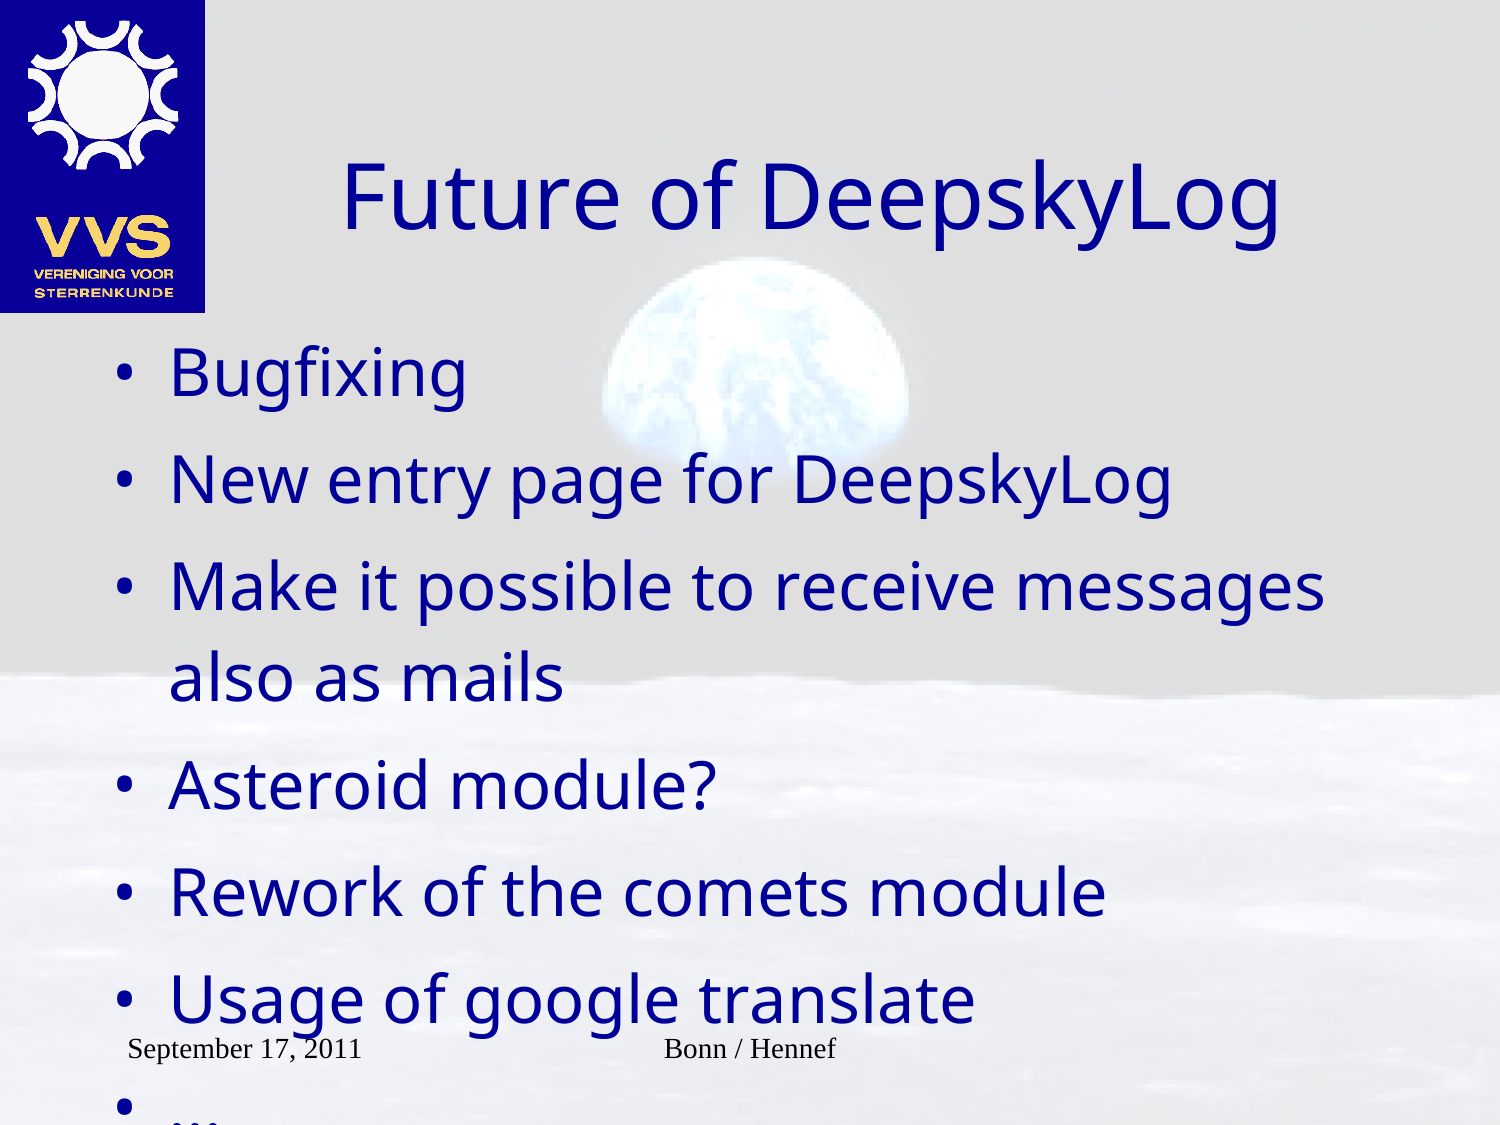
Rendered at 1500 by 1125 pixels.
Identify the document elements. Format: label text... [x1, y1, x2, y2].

picture [0, 0, 205, 313]
title Future of DeepskyLog [237, 76, 1388, 312]
list Bugfixing New entry page for DeepskyLog Make it possible to receive messages also as mails Asteroid module? Rework of the comets module Usage of google translate ... [112, 324, 1388, 1068]
